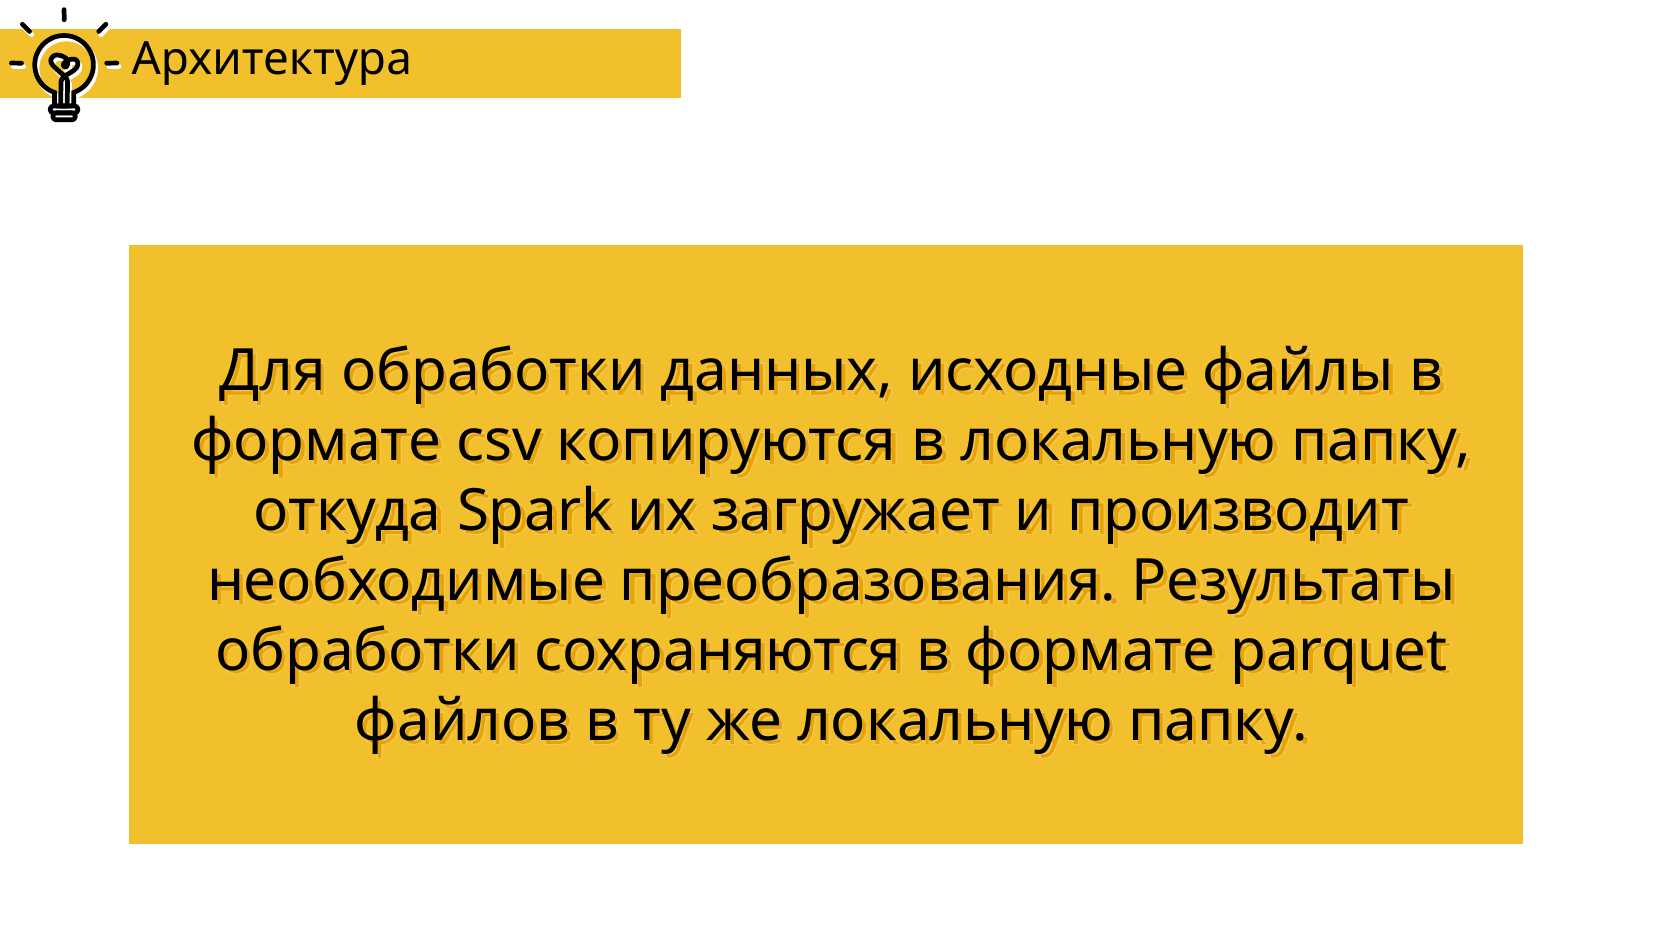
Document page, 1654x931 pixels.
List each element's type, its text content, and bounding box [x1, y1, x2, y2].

title Для обработки данных, исходные файлы в формате csv копируются в локальную папку, откуда Spark их загружает и производит необходимые преобразования. Результаты обработки сохраняются в формате parquet файлов в ту же локальную папку. [150, 253, 1513, 832]
title Архитектура [131, 16, 578, 97]
